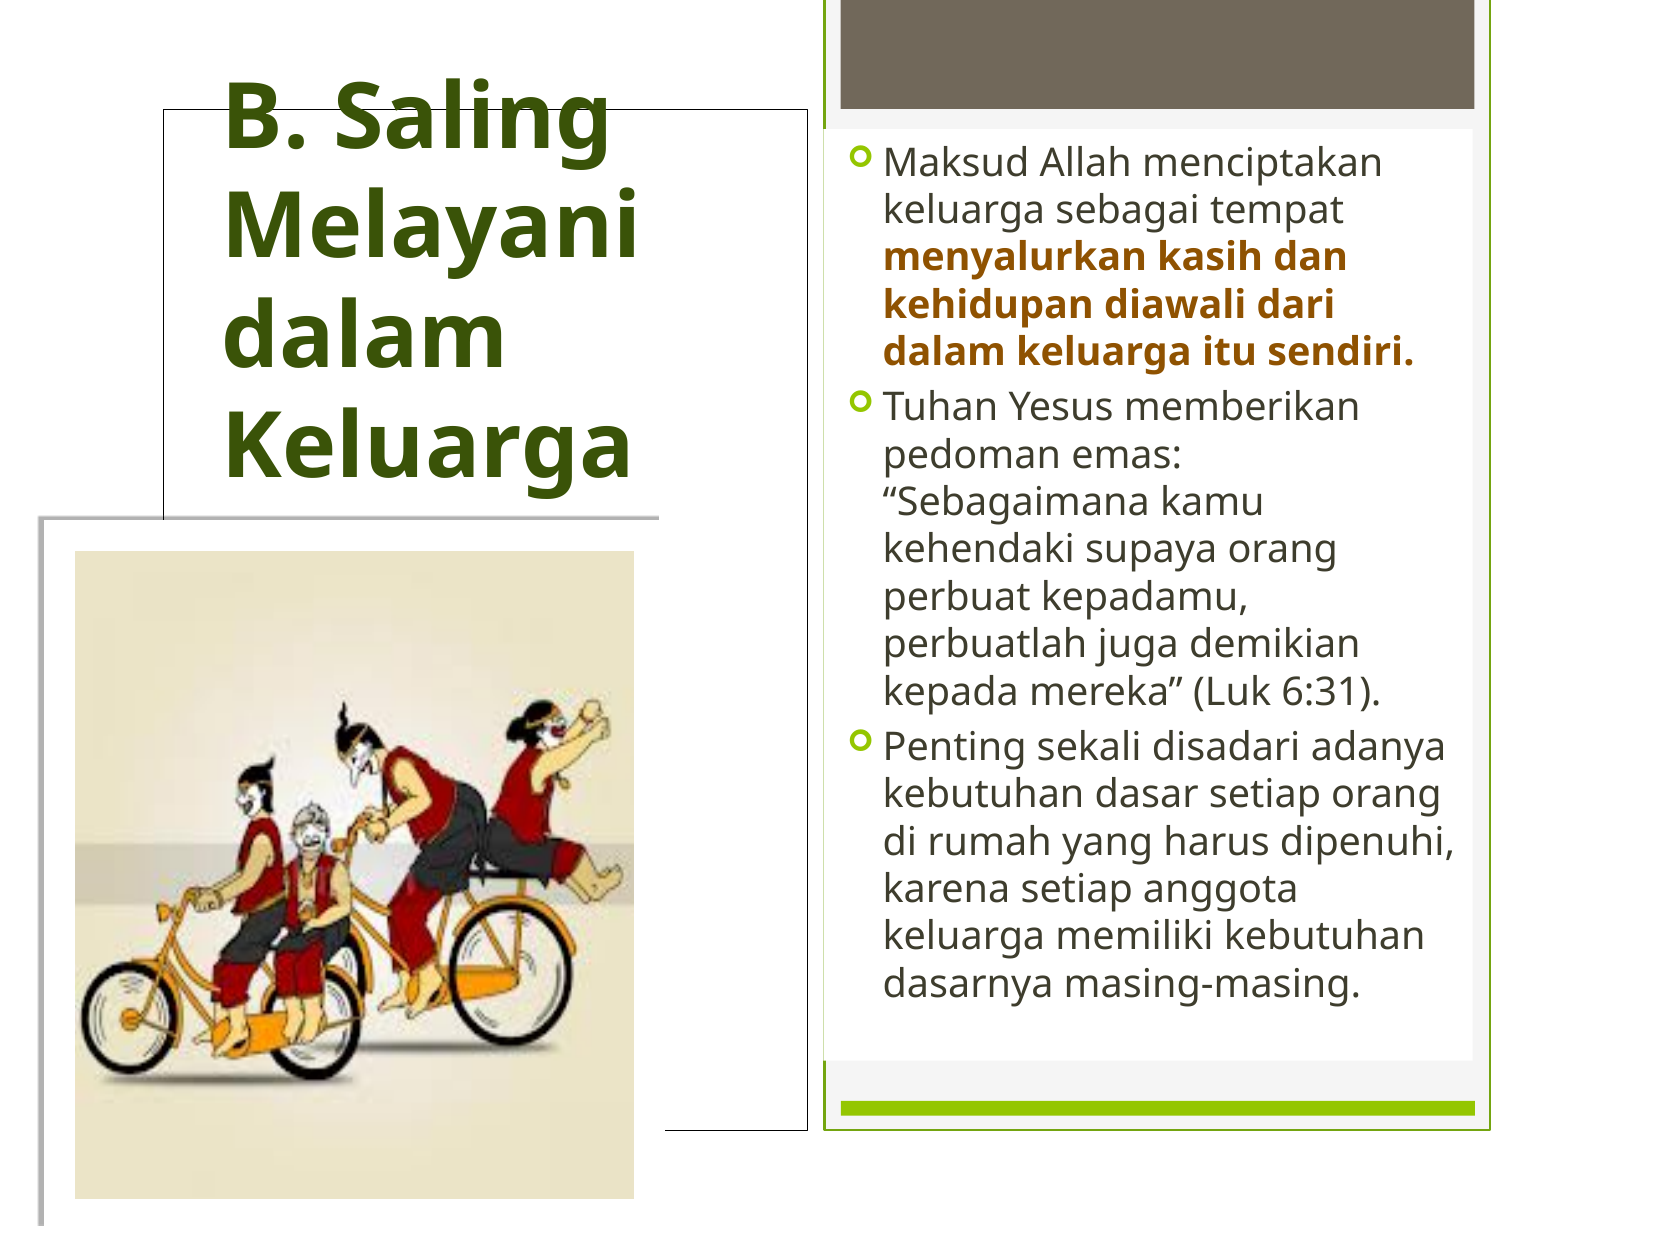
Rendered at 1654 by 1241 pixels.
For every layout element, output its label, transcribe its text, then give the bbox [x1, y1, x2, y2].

title B. Saling Melayani dalam Keluarga [206, 129, 823, 504]
picture [75, 551, 634, 1199]
list Maksud Allah menciptakan keluarga sebagai tempat menyalurkan kasih dan kehidupan diawali dari dalam keluarga itu sendiri. Tuhan Yesus memberikan pedoman emas: “Sebagaimana kamu kehendaki supaya orang perbuat kepadamu, perbuatlah juga demikian kepada mereka” (Luk 6:31). Penting sekali disadari adanya kebutuhan dasar setiap orang di rumah yang harus dipenuhi, karena setiap anggota keluarga memiliki kebutuhan dasarnya masing-masing. [823, 129, 1473, 1061]
